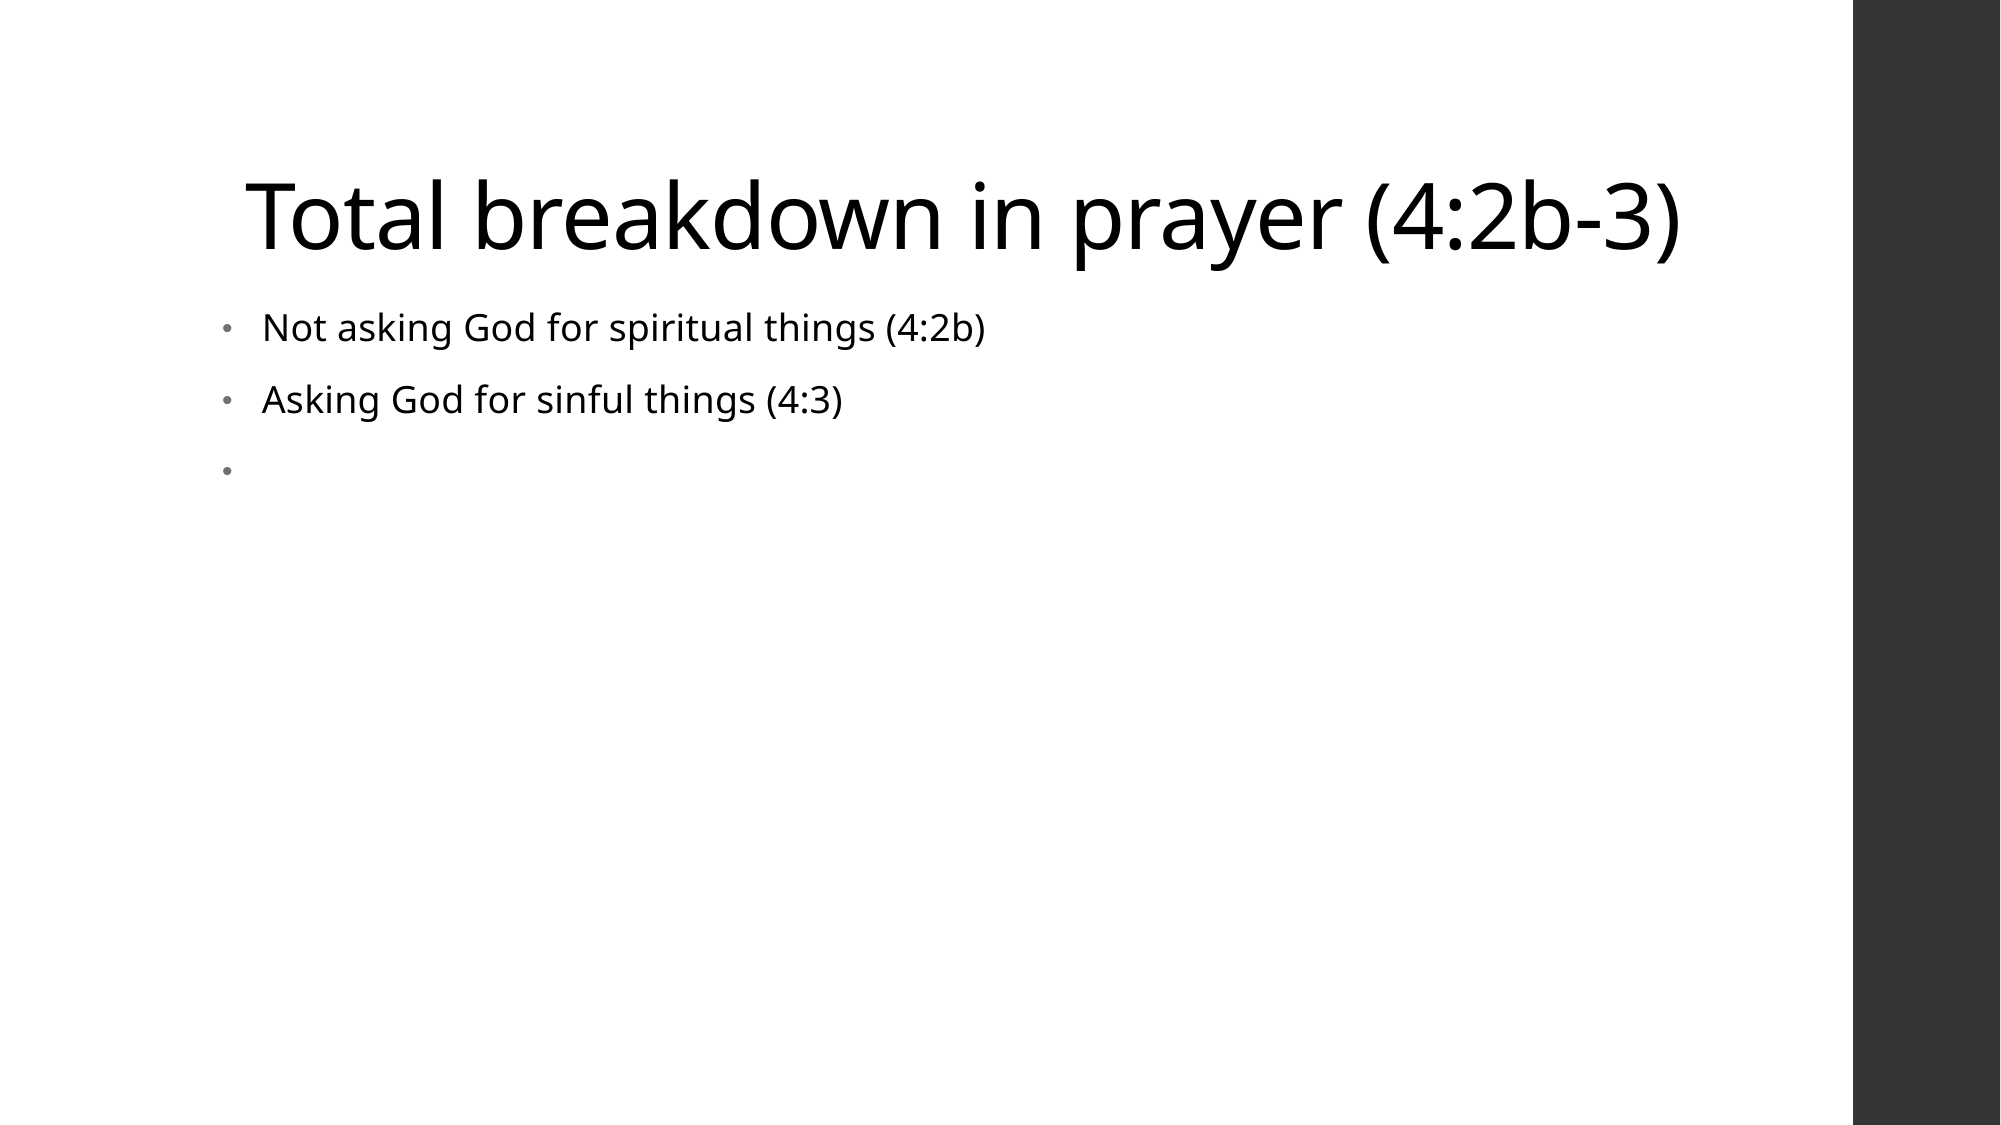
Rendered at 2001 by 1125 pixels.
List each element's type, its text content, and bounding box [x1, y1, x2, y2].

list Not asking God for spiritual things (4:2b) Asking God for sinful things (4:3) [206, 299, 1617, 1014]
title Total breakdown in prayer (4:2b-3) [206, 60, 1797, 278]
